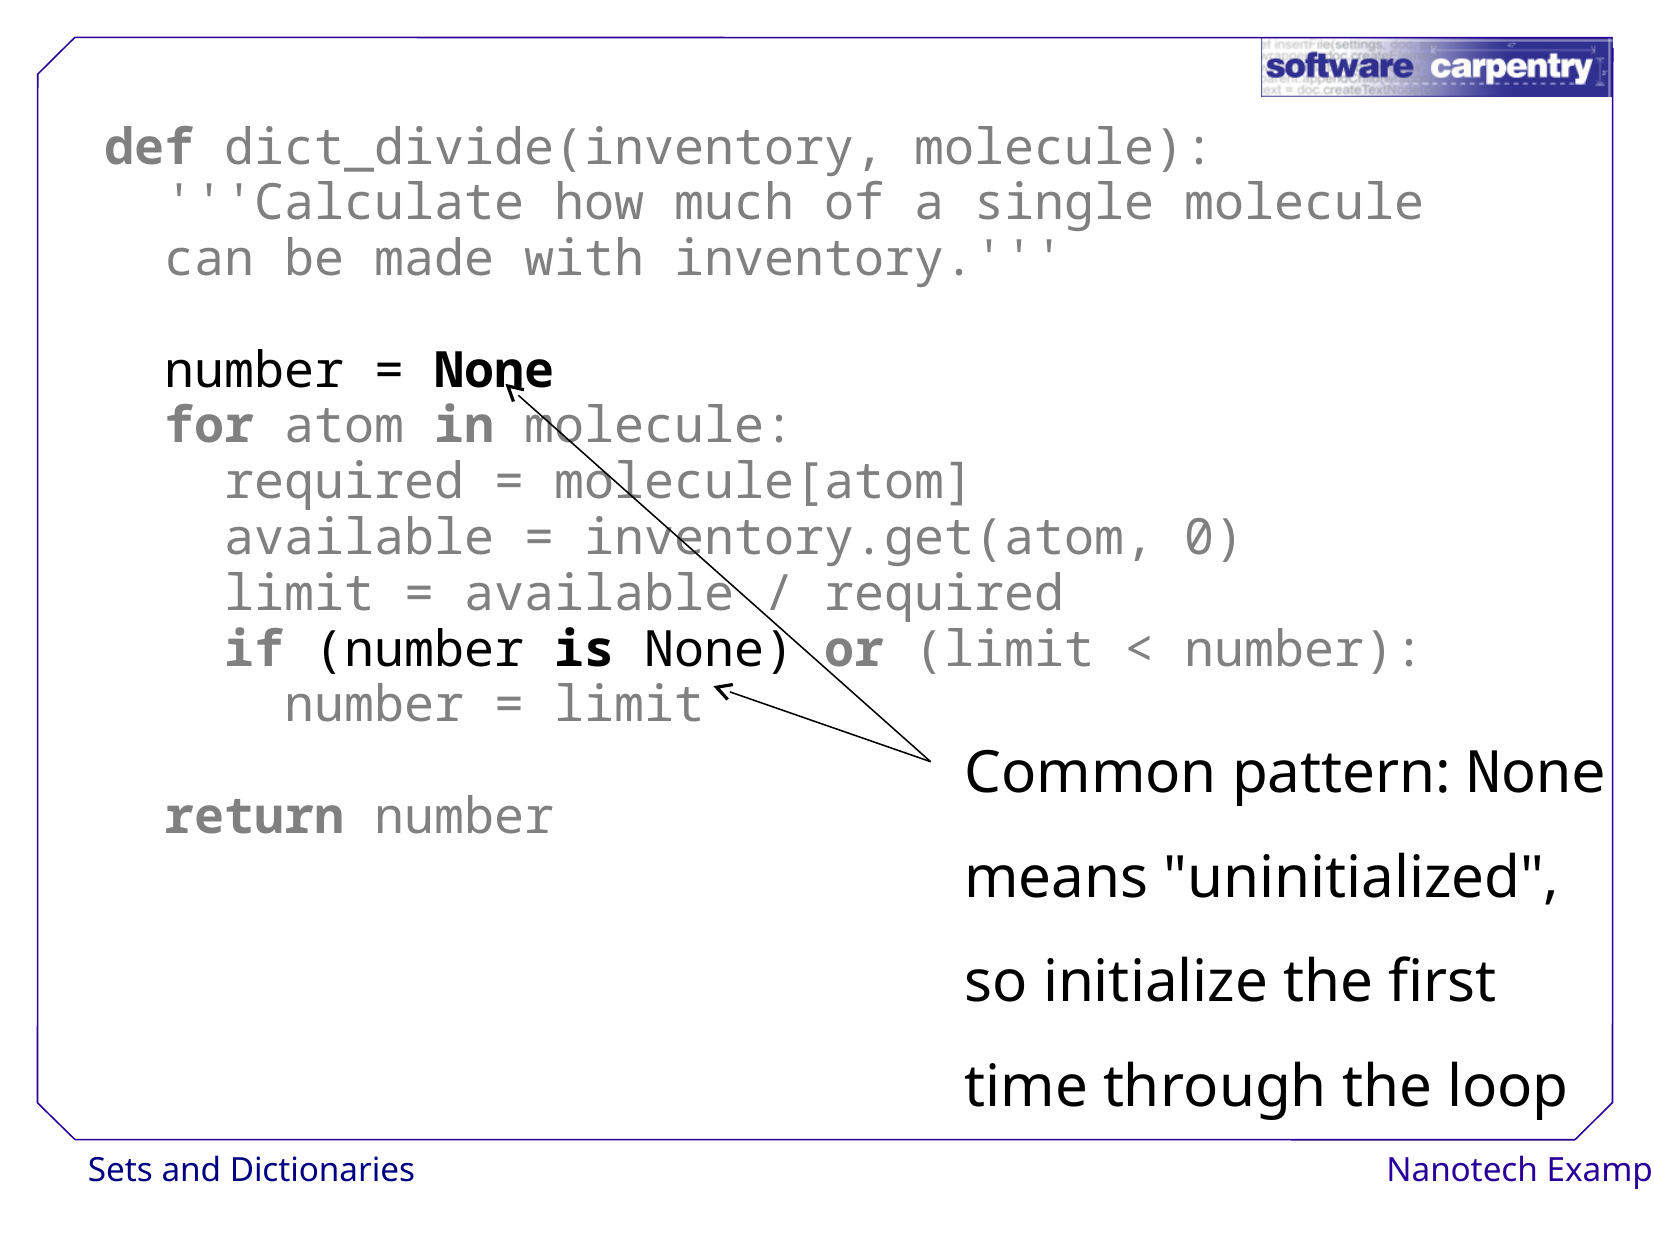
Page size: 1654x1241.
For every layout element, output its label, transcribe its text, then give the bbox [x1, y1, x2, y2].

text_box Common pattern: None means "uninitialized", so initialize the first time through the loop [949, 691, 1624, 1127]
picture [1261, 39, 1613, 97]
text_box def dict_divide(inventory, molecule): '''Calculate how much of a single molecule can be made with inventory.''' number = None for atom in molecule: required = molecule[atom] available = inventory.get(atom, 0) limit = available / required if (number is None) or (limit < number): number = limit return number [89, 112, 1177, 1093]
